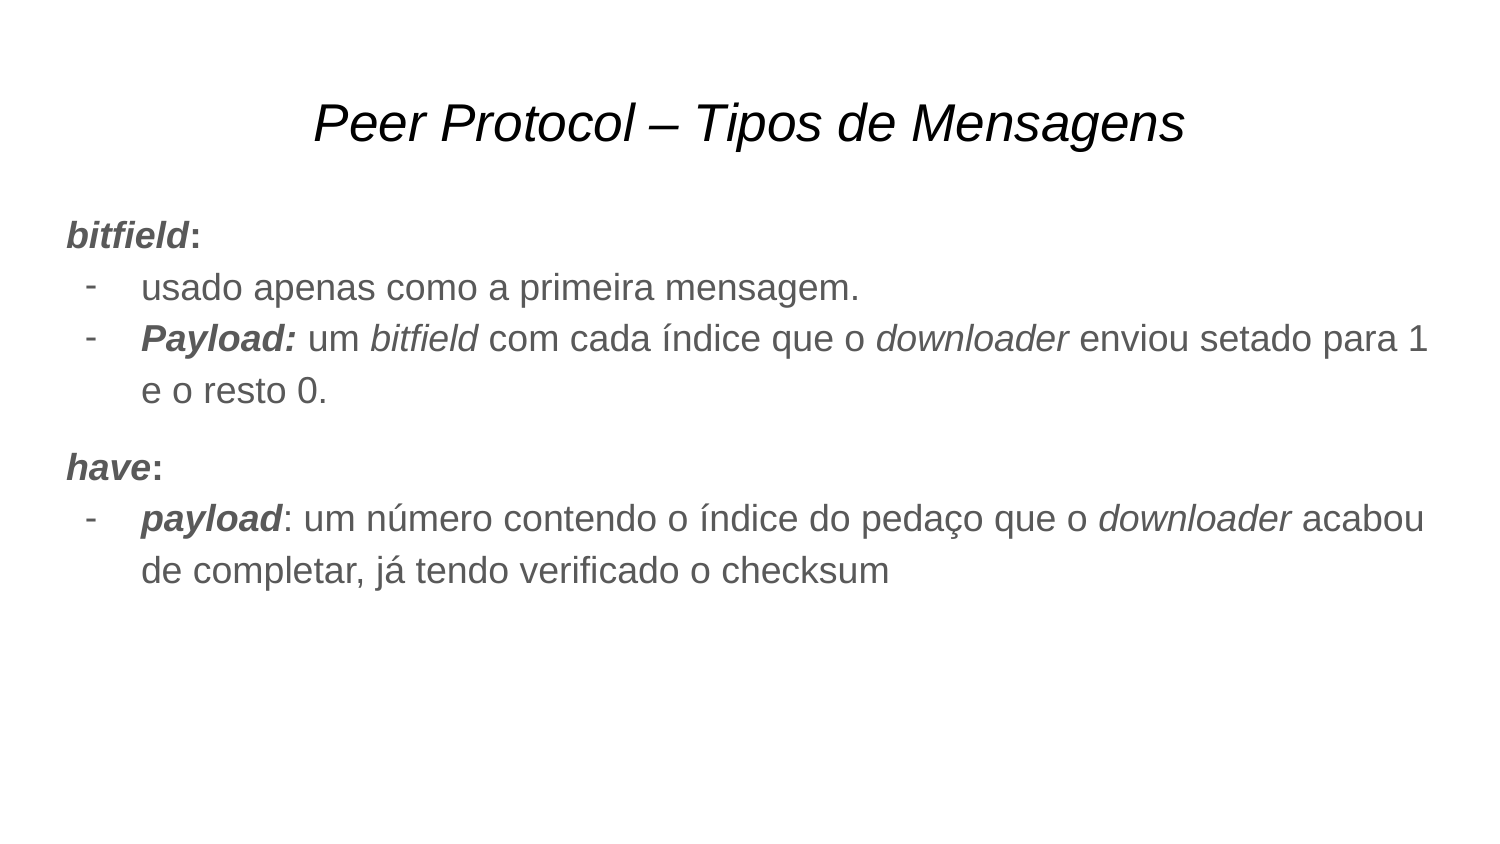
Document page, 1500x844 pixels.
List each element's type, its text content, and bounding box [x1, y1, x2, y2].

title Peer Protocol – Tipos de Mensagens [51, 72, 1449, 167]
list bitfield: usado apenas como a primeira mensagem. Payload: um bitfield com cada índice que o downloader enviou setado para 1 e o resto 0. have: payload: um número contendo o índice do pedaço que o downloader acabou de completar, já tendo verificado o checksum [51, 189, 1449, 750]
